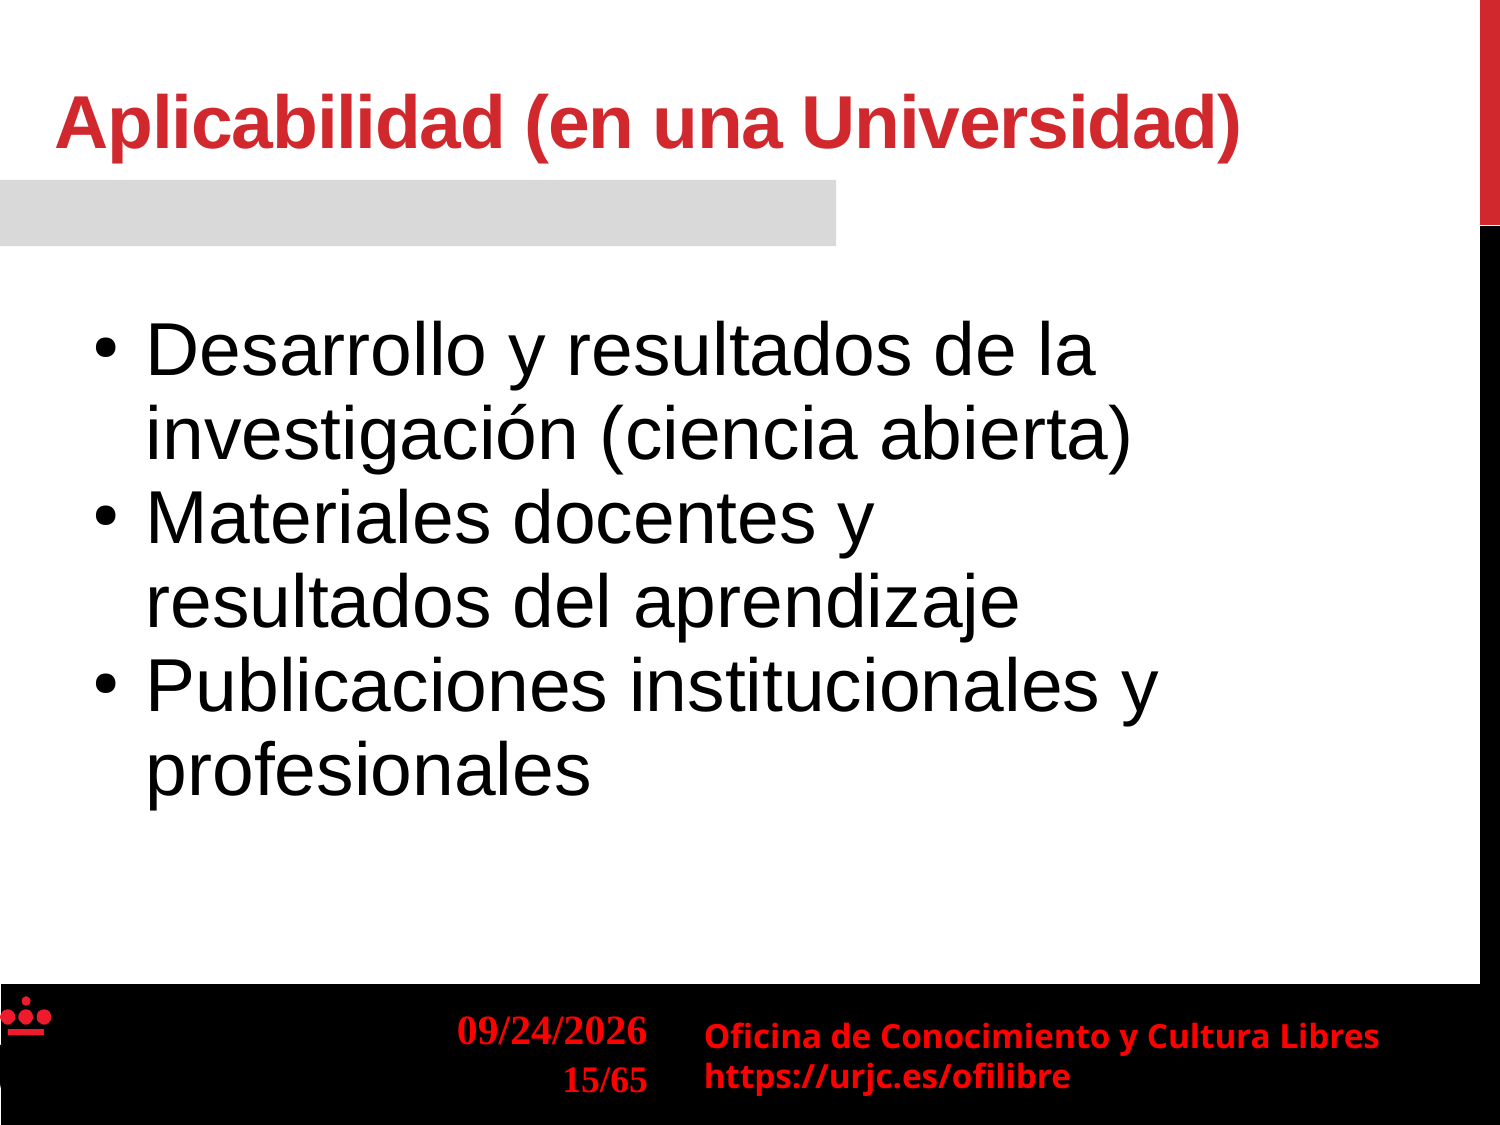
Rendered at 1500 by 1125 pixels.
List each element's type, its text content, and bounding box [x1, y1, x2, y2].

text_box Desarrollo y resultados de la investigación (ciencia abierta) Materiales docentes y resultados del aprendizaje Publicaciones institucionales y profesionales [60, 299, 1254, 903]
title [75, 15, 1425, 172]
text_box Aplicabilidad (en una Universidad) [39, 24, 1366, 172]
